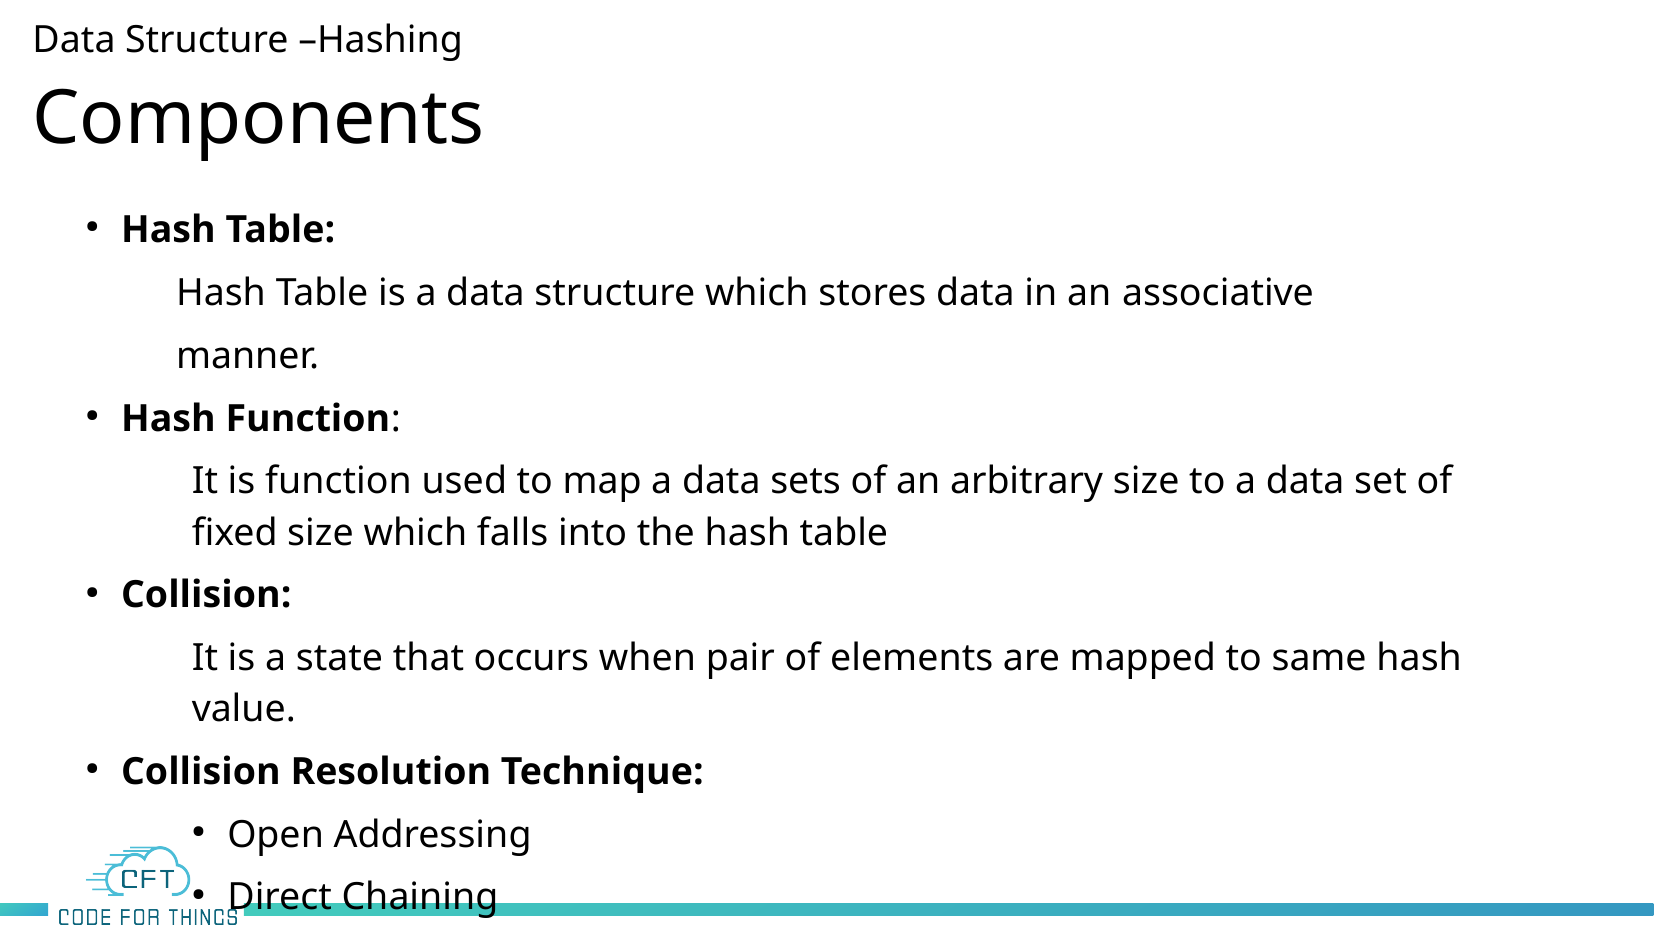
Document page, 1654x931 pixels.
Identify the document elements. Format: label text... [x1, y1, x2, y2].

title Data Structure –Hashing Components [32, 12, 1184, 166]
picture [59, 846, 237, 925]
text_box Hash Table: Hash Table is a data structure which stores data in an associative manner. Hash Function: It is function used to map a data sets of an arbitrary size to a data set of fixed size which falls into the hash table Collision: It is a state that occurs when pair of elements are mapped to same hash value. Collision Resolution Technique: Open Addressing Direct Chaining [70, 195, 1524, 839]
